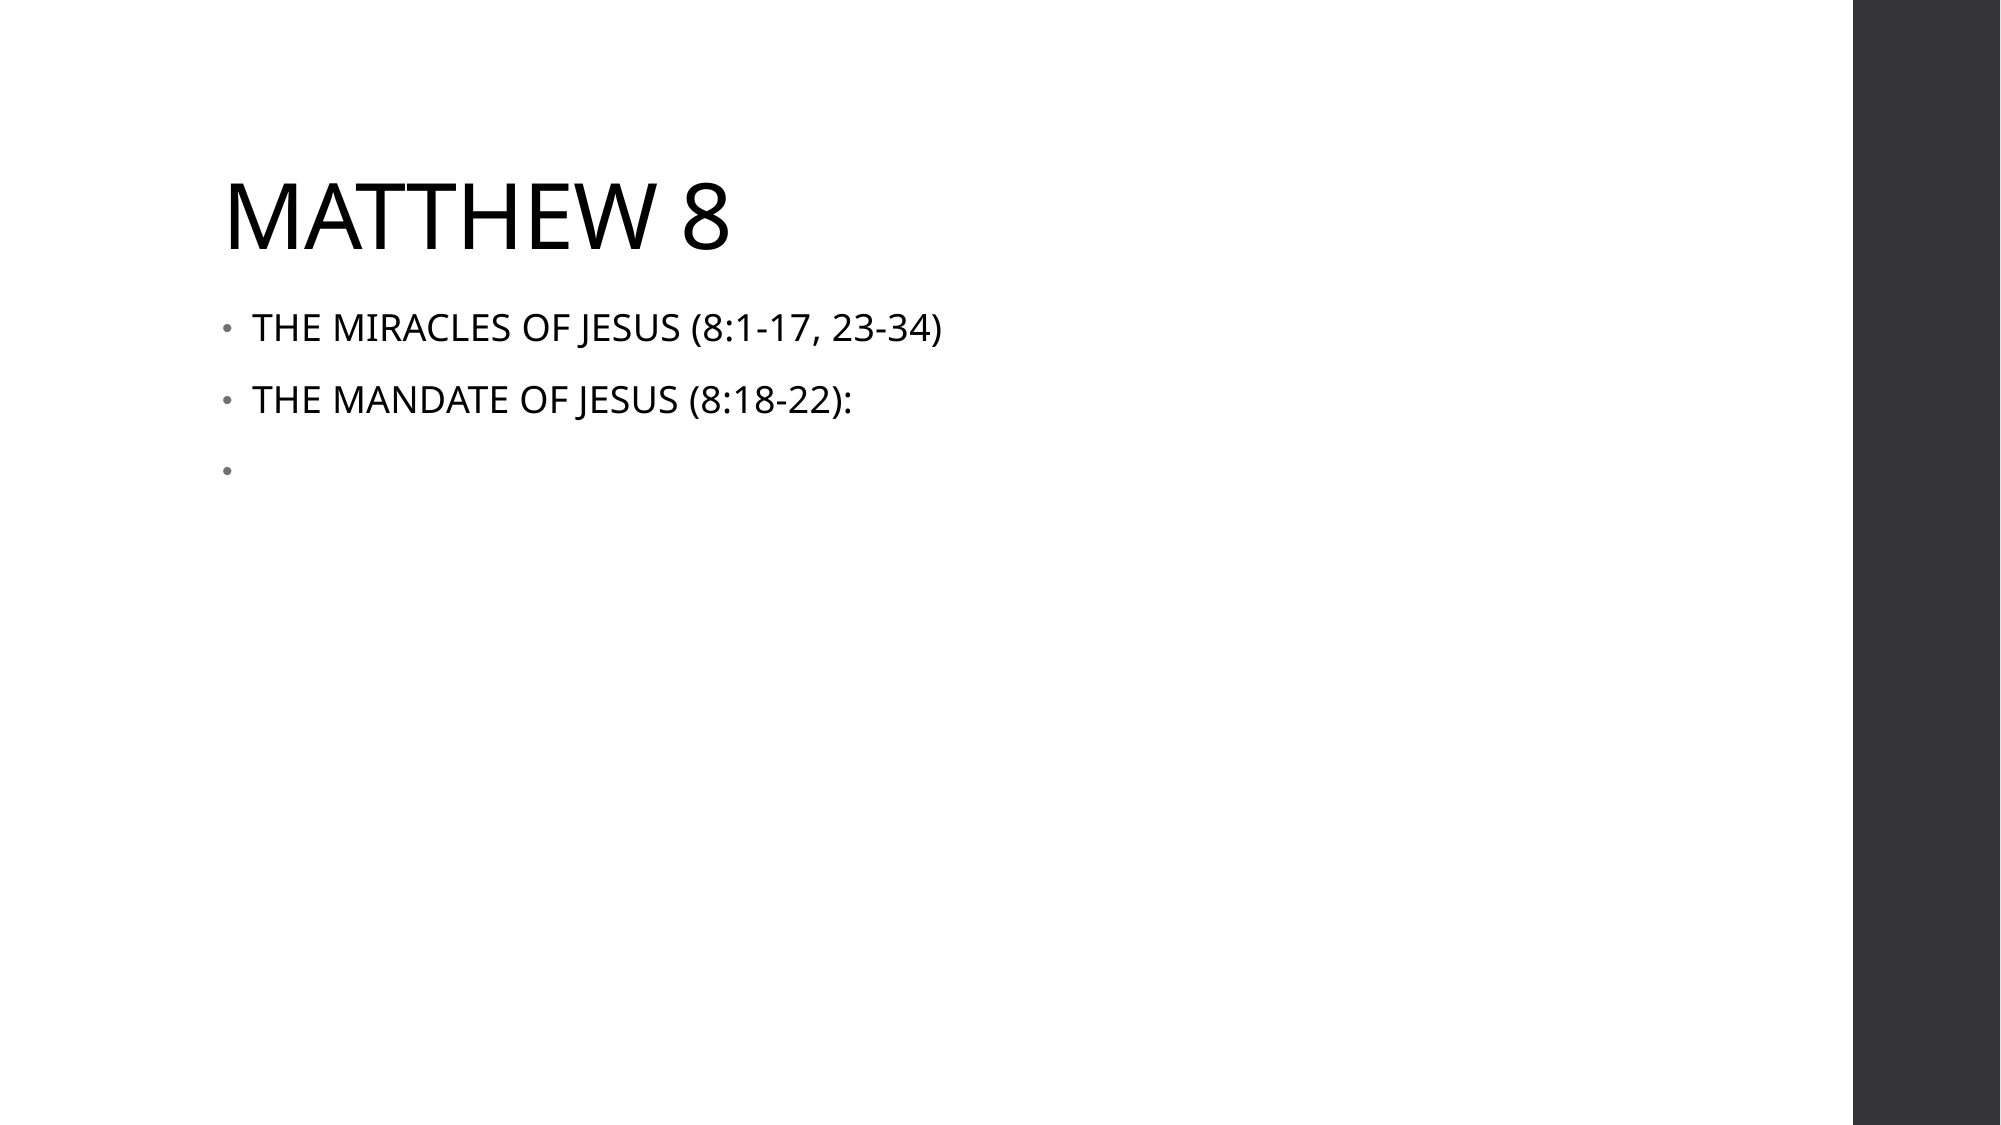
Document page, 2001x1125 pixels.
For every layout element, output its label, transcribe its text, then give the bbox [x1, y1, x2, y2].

title MATTHEW 8 [206, 60, 1797, 278]
list THE MIRACLES OF JESUS (8:1-17, 23-34) THE MANDATE OF JESUS (8:18-22): [206, 299, 1617, 1014]
